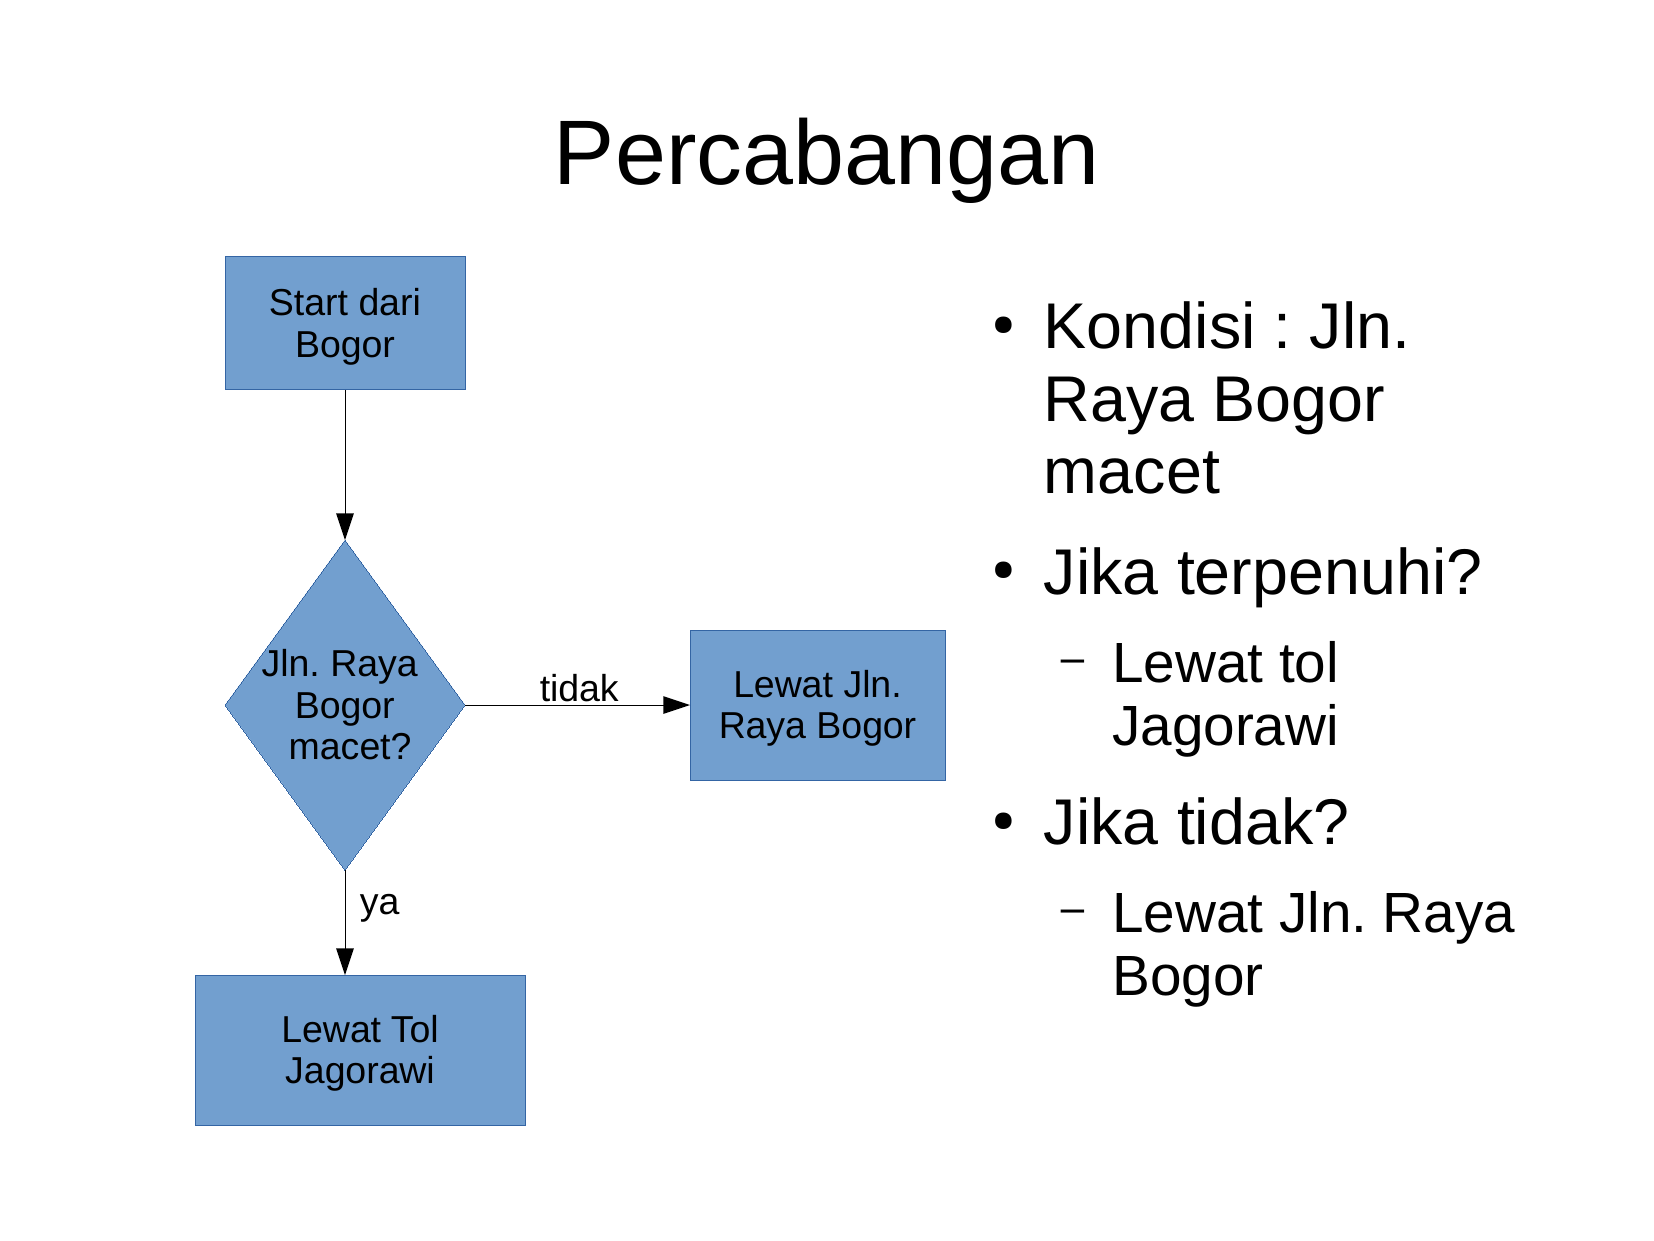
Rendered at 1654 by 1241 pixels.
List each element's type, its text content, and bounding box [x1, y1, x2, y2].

text_box Lewat Jln. Raya Bogor [690, 630, 946, 781]
title Percabangan [82, 49, 1571, 257]
text_box Jln. Raya Bogor macet? [225, 541, 466, 871]
text_box ya [345, 873, 415, 931]
list Kondisi : Jln. Raya Bogor macet Jika terpenuhi? Lewat tol Jagorawi Jika tidak? Lewat Jln. Raya Bogor [975, 290, 1571, 1010]
text_box Start dari Bogor [225, 256, 466, 390]
text_box Lewat Tol Jagorawi [195, 975, 526, 1126]
text_box tidak [525, 660, 634, 717]
